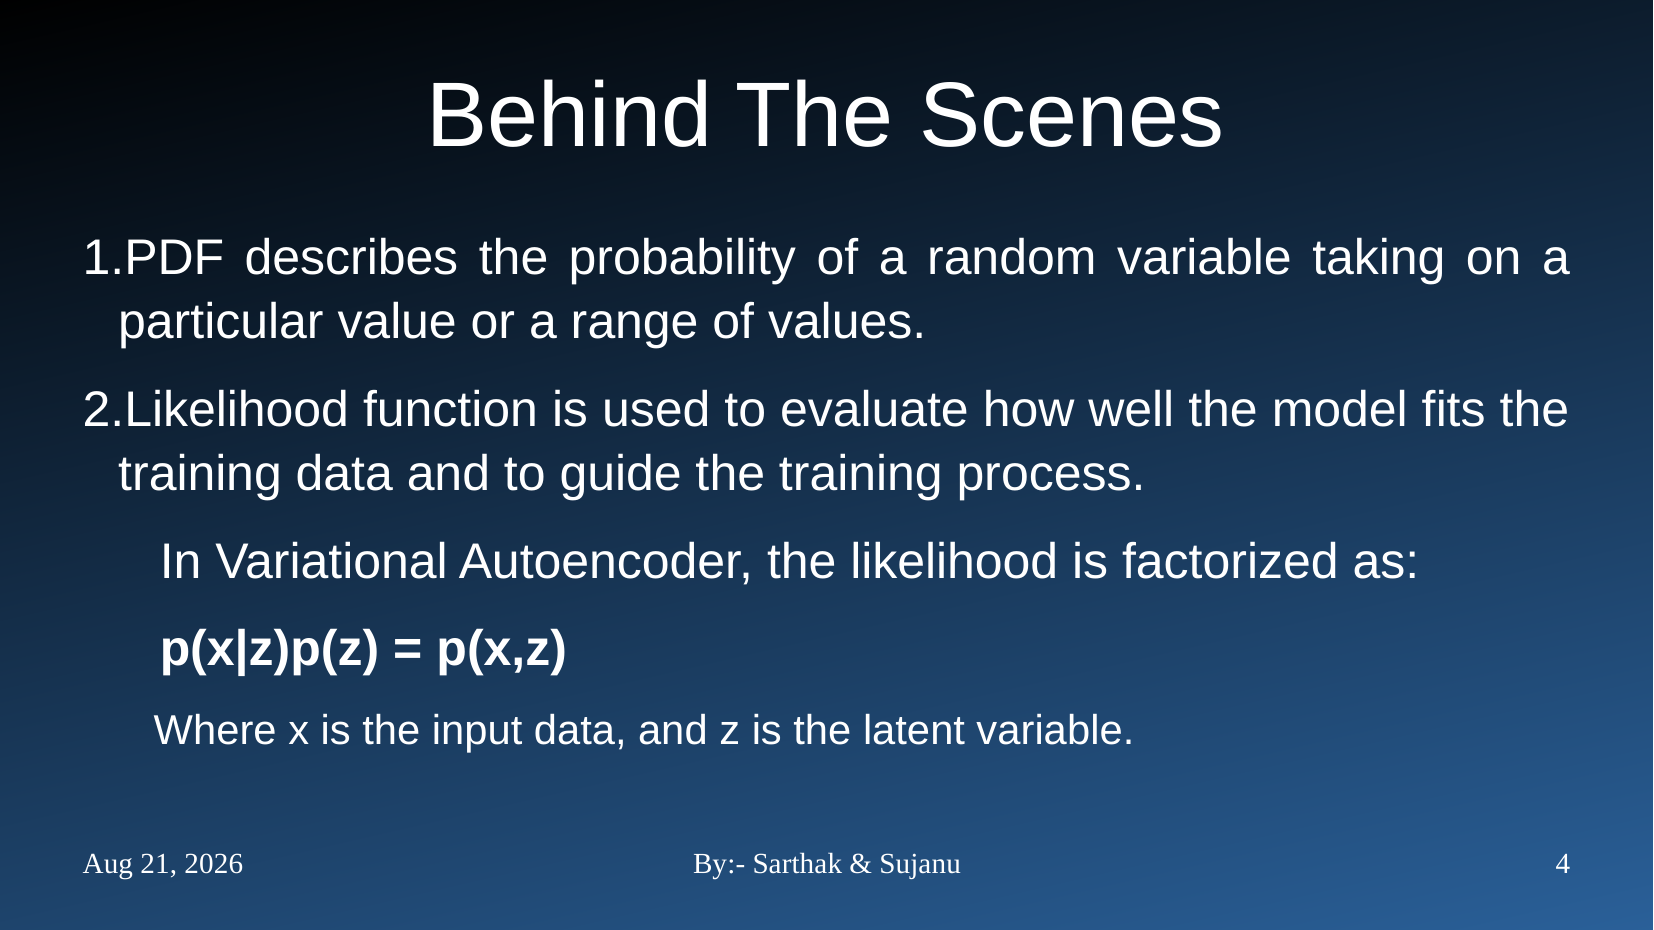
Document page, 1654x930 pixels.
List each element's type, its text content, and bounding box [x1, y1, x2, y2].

title Behind The Scenes [82, 37, 1571, 189]
subtitle PDF describes the probability of a random variable taking on a particular value or a range of values. Likelihood function is used to evaluate how well the model fits the training data and to guide the training process. In Variational Autoencoder, the likelihood is factorized as: p(x|z)p(z) = p(x,z) Where x is the input data, and z is the latent variable. [82, 189, 1571, 786]
